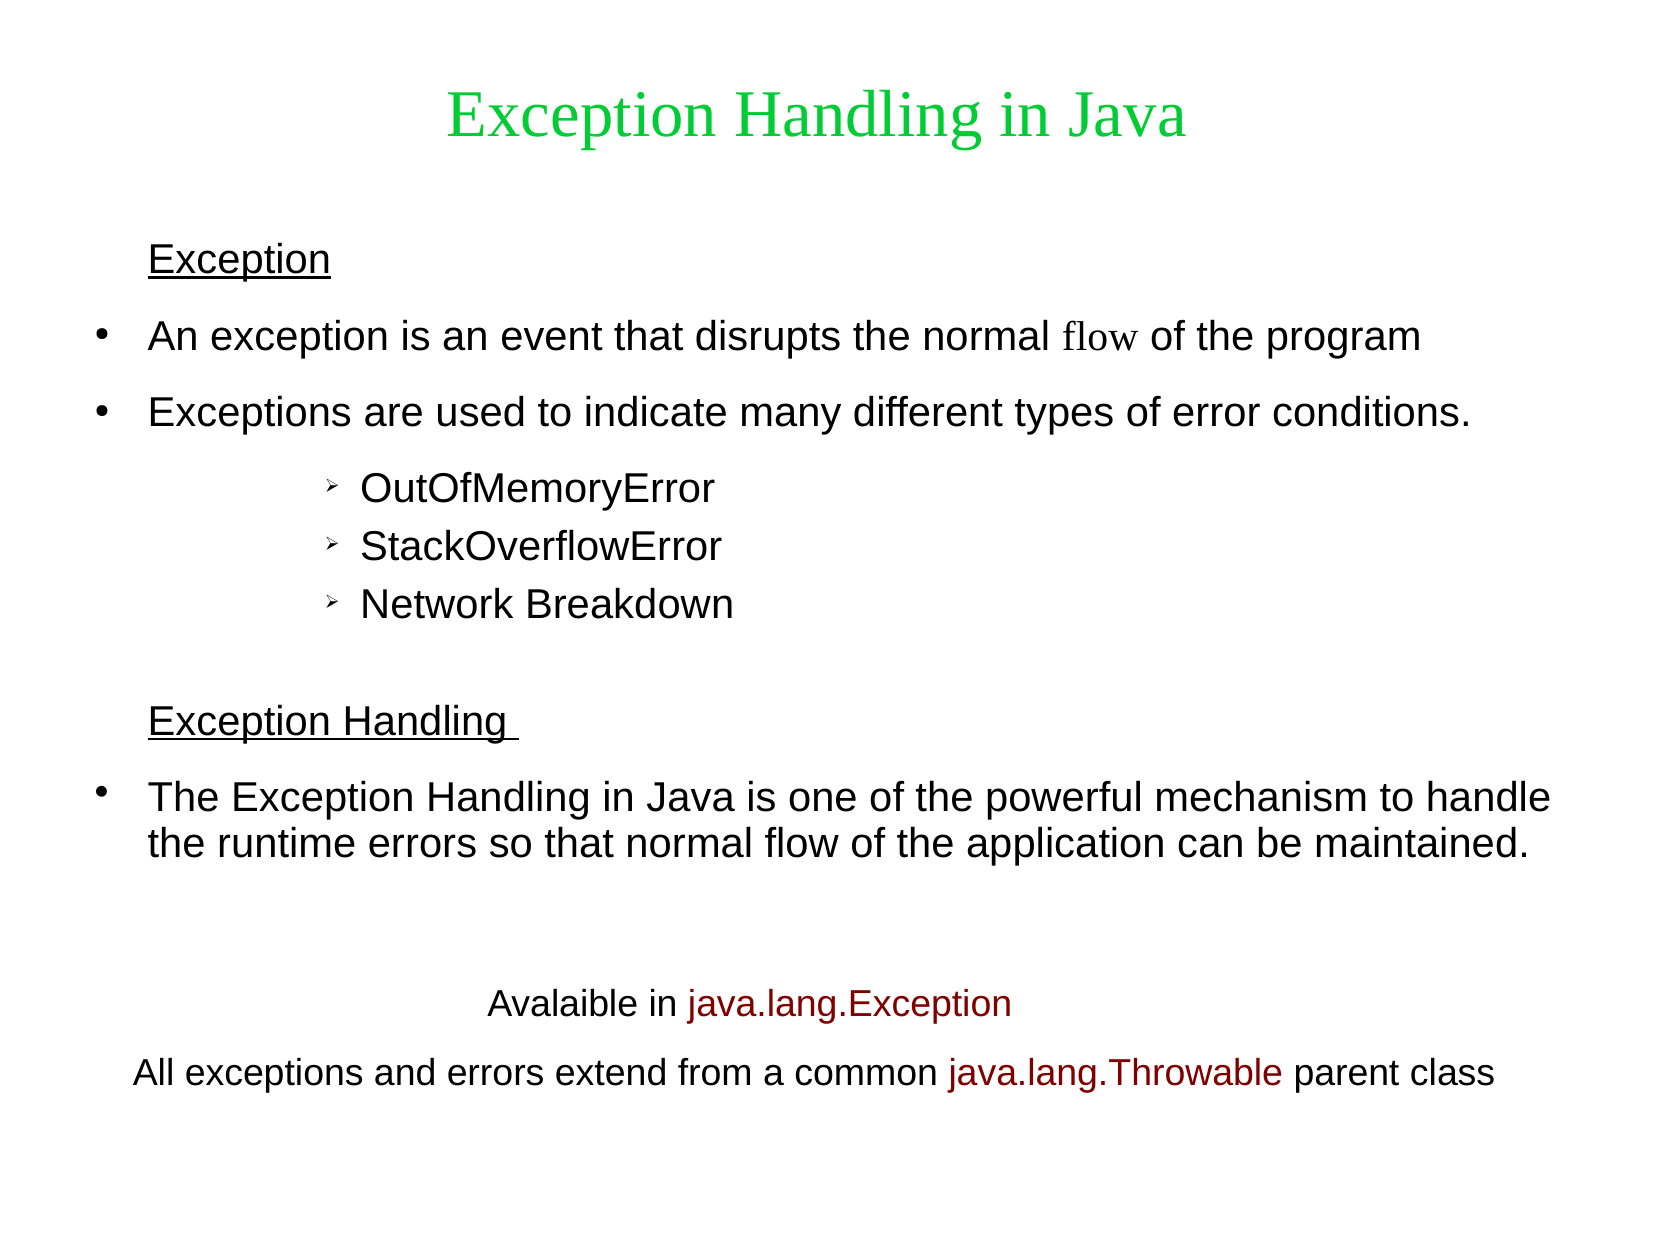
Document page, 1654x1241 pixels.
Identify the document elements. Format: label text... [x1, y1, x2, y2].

title Exception Handling in Java [82, 49, 1571, 178]
text_box All exceptions and errors extend from a common java.lang.Throwable parent class [118, 1043, 1536, 1101]
text_box Avalaible in java.lang.Exception [472, 954, 1063, 1054]
list Exception An exception is an event that disrupts the normal flow of the program Exceptions are used to indicate many different types of error conditions. OutOfMemoryError StackOverflowError Network Breakdown Exception Handling The Exception Handling in Java is one of the powerful mechanism to handle the runtime errors so that normal flow of the application can be maintained. [76, 236, 1565, 1182]
